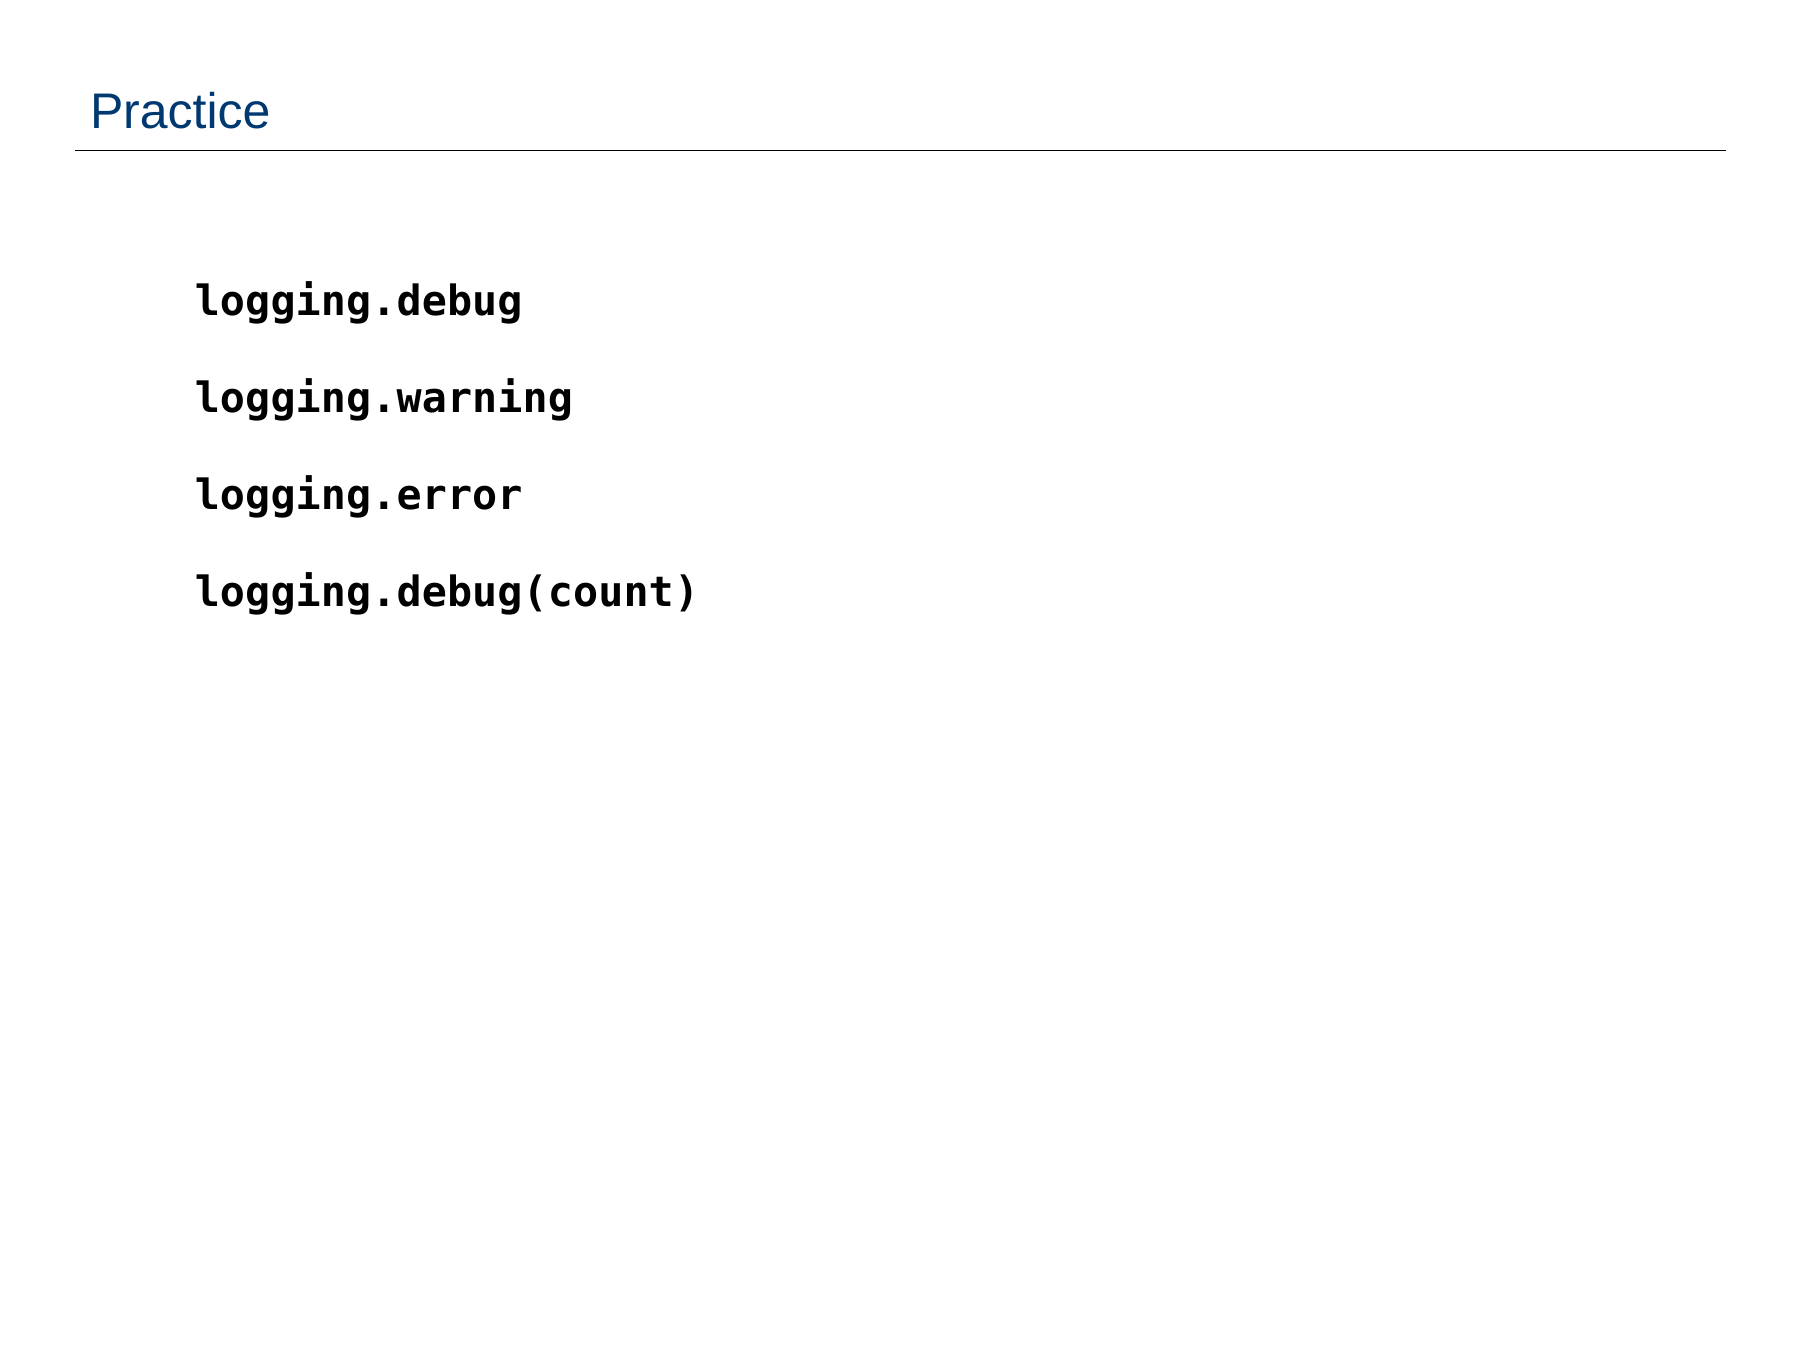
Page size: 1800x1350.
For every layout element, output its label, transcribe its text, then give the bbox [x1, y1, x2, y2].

text_box logging.debug logging.warning logging.error logging.debug(count) [179, 269, 1800, 1236]
title Practice [90, 38, 1711, 147]
